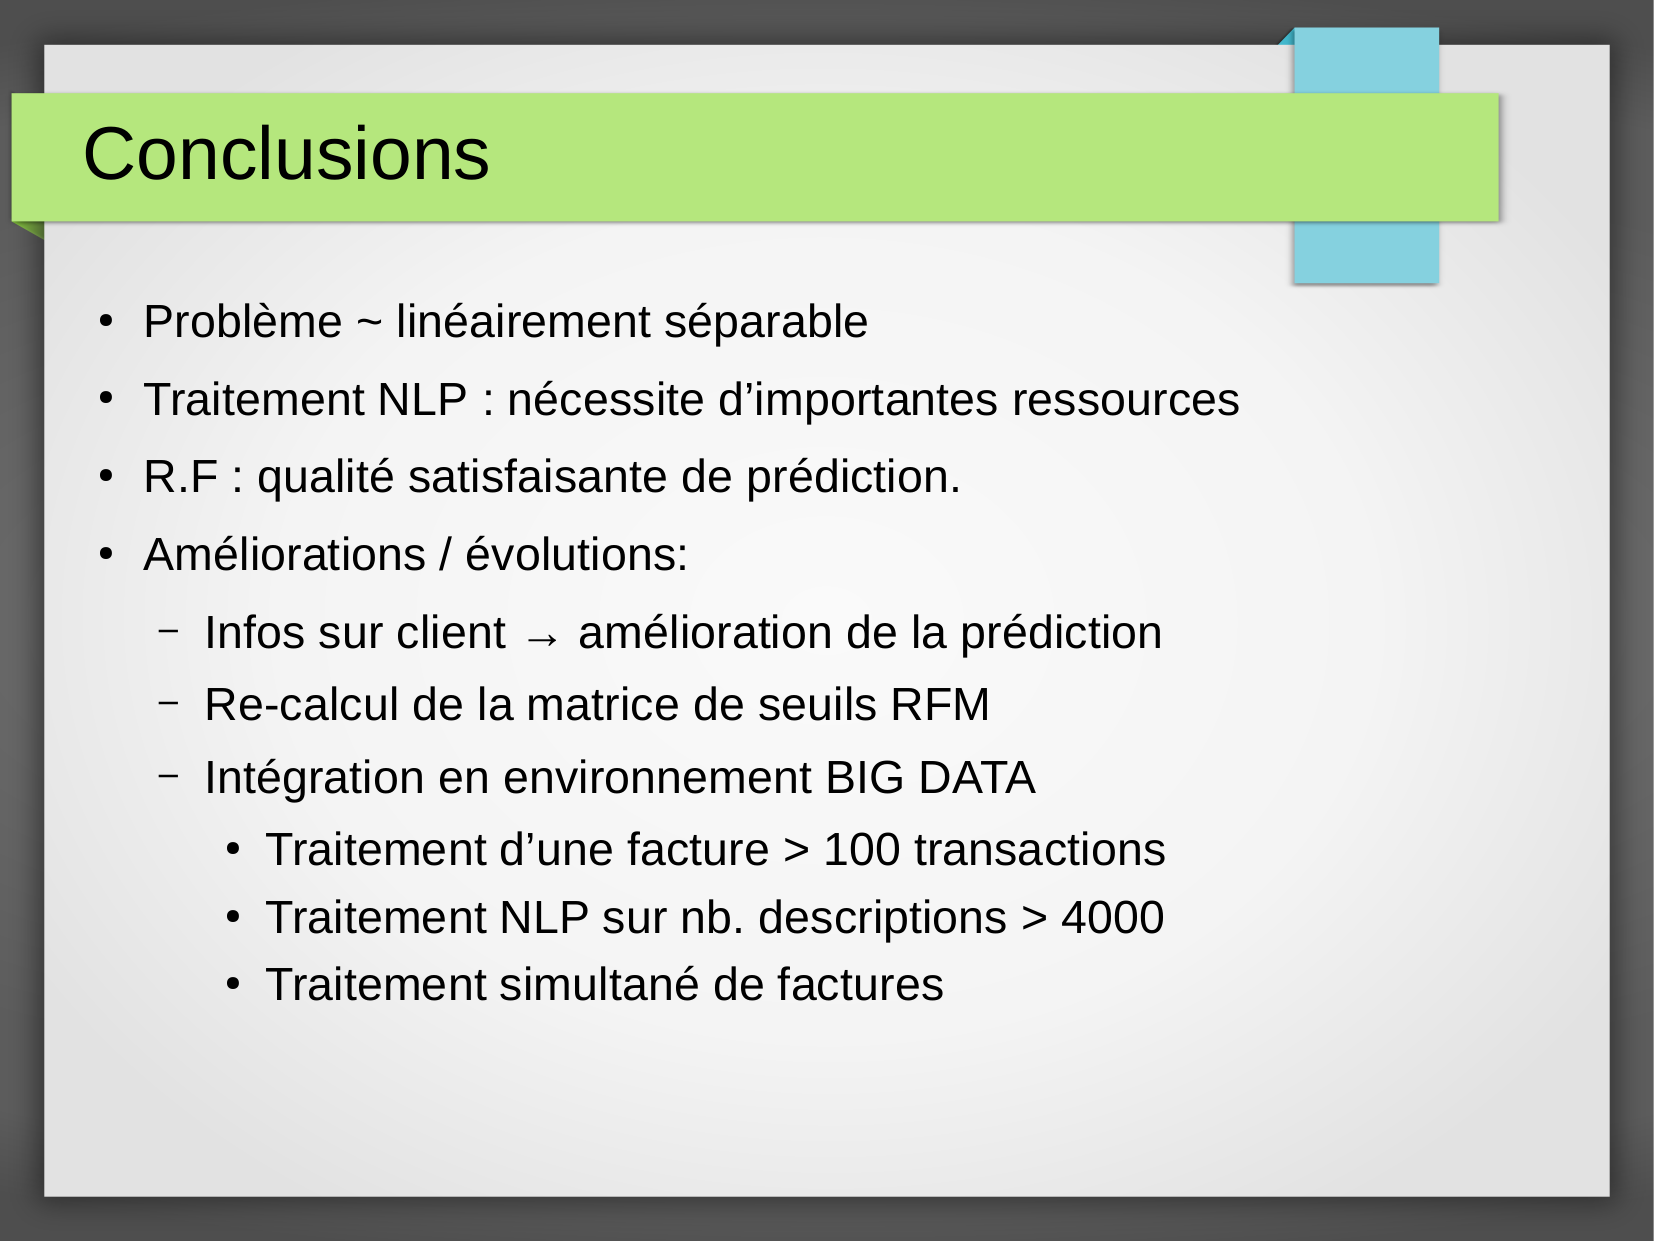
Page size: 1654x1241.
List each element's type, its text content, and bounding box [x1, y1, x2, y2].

list Problème ~ linéairement séparable Traitement NLP : nécessite d’importantes ressources R.F : qualité satisfaisante de prédiction. Améliorations / évolutions: Infos sur client → amélioration de la prédiction Re-calcul de la matrice de seuils RFM Intégration en environnement BIG DATA Traitement d’une facture > 100 transactions Traitement NLP sur nb. descriptions > 4000 Traitement simultané de factures [82, 295, 1571, 1015]
picture [0, 0, 1654, 1241]
title Conclusions [82, 94, 1264, 213]
